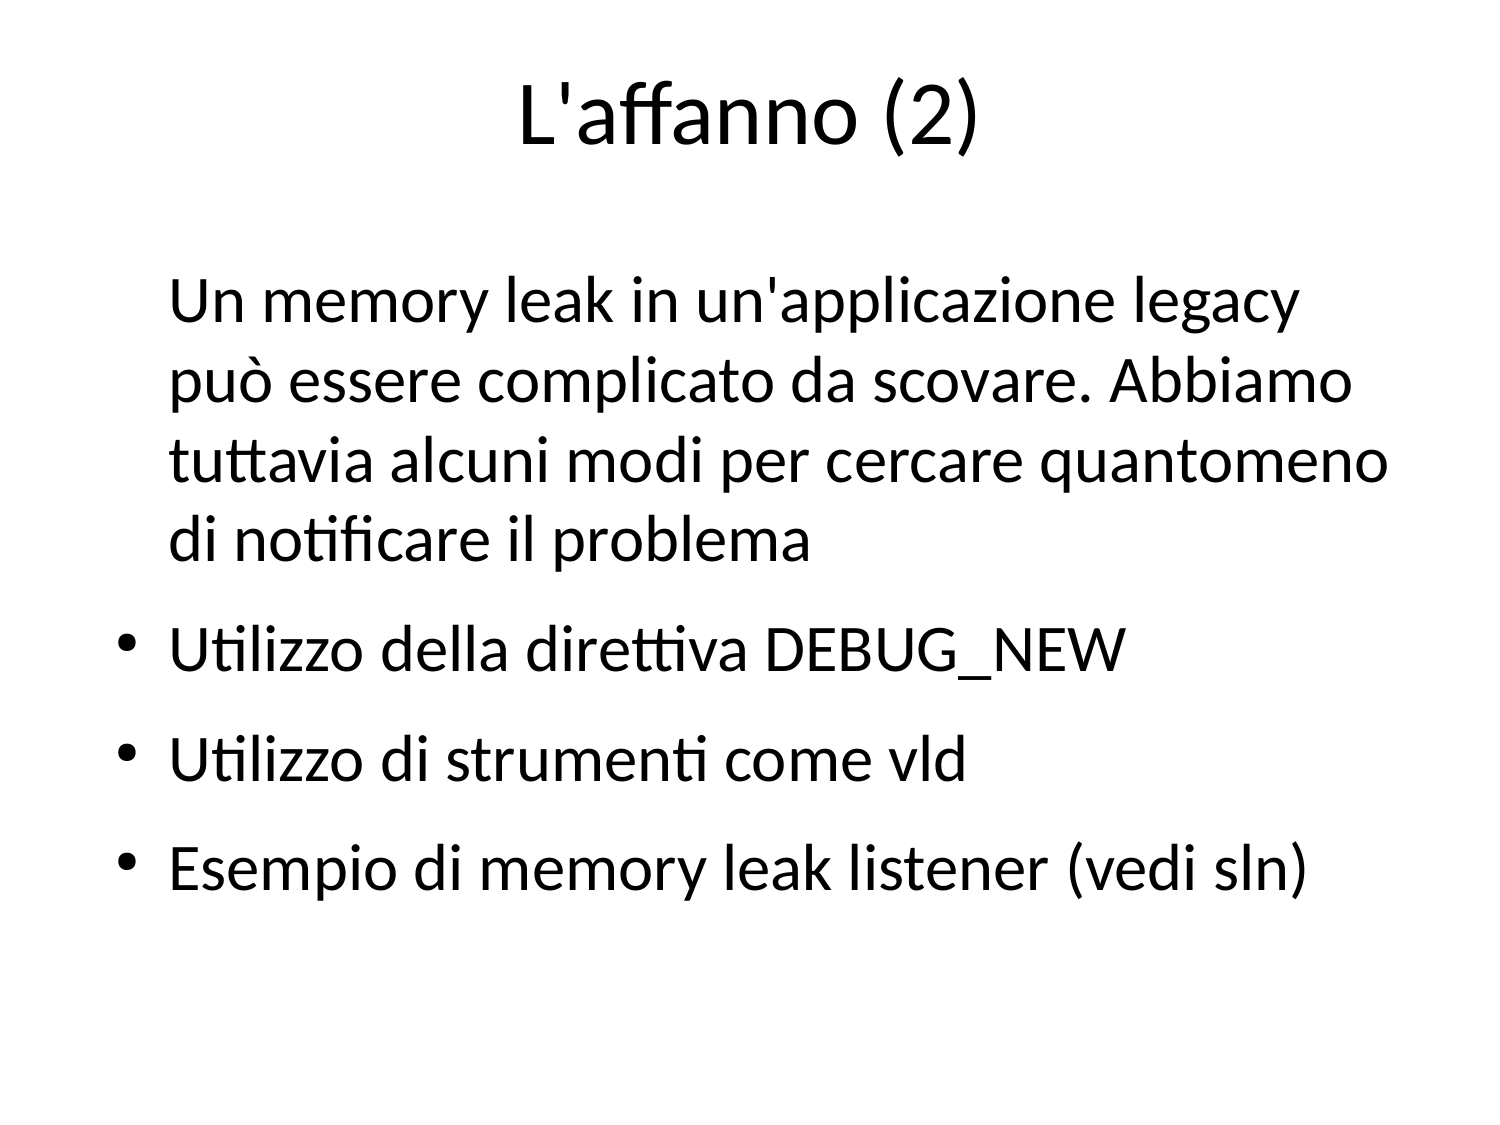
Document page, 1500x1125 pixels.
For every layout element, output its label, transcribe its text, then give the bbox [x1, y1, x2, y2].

list Un memory leak in un'applicazione legacy può essere complicato da scovare. Abbiamo tuttavia alcuni modi per cercare quantomeno di notificare il problema Utilizzo della direttiva DEBUG_NEW Utilizzo di strumenti come vld Esempio di memory leak listener (vedi sln) [82, 248, 1433, 991]
title L'affanno (2) [75, 45, 1425, 233]
